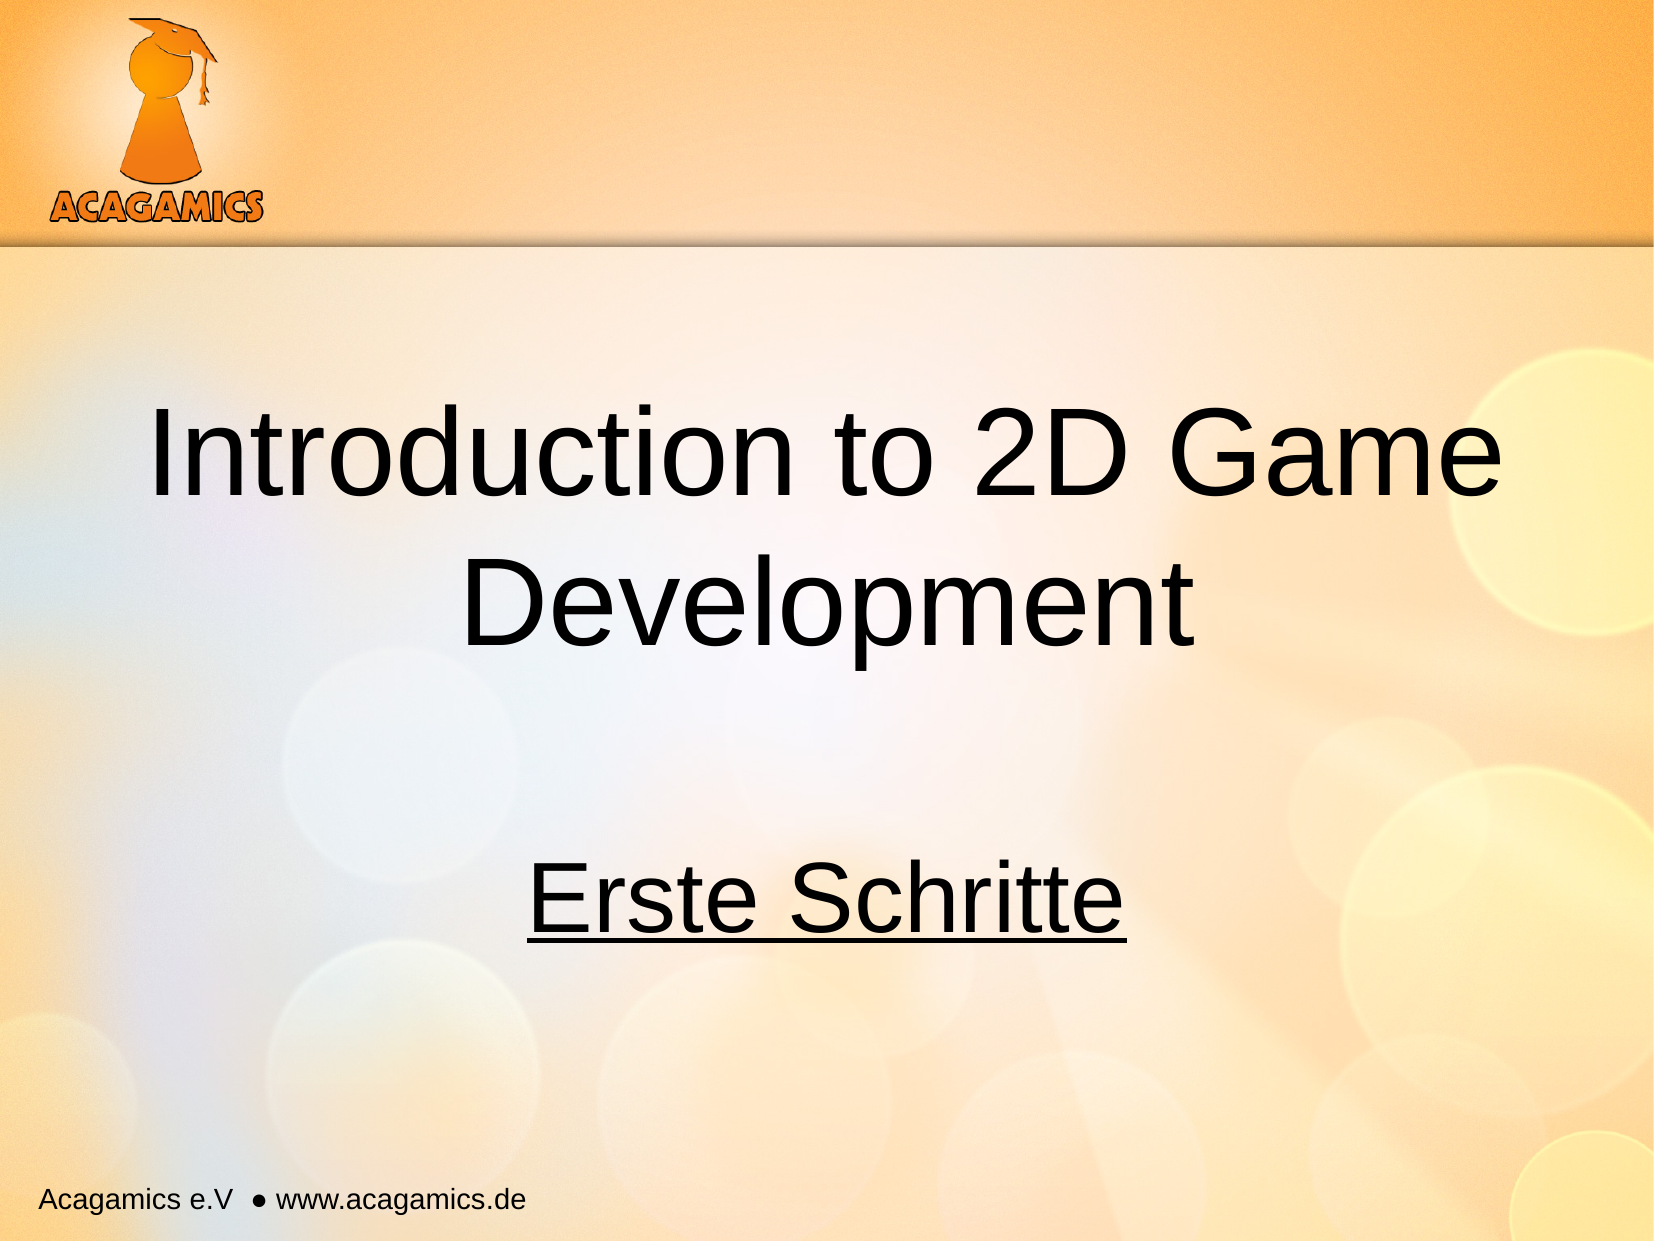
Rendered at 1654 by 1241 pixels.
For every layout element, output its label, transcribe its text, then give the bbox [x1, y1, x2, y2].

subtitle Introduction to 2D Game Development Erste Schritte [82, 357, 1571, 1042]
